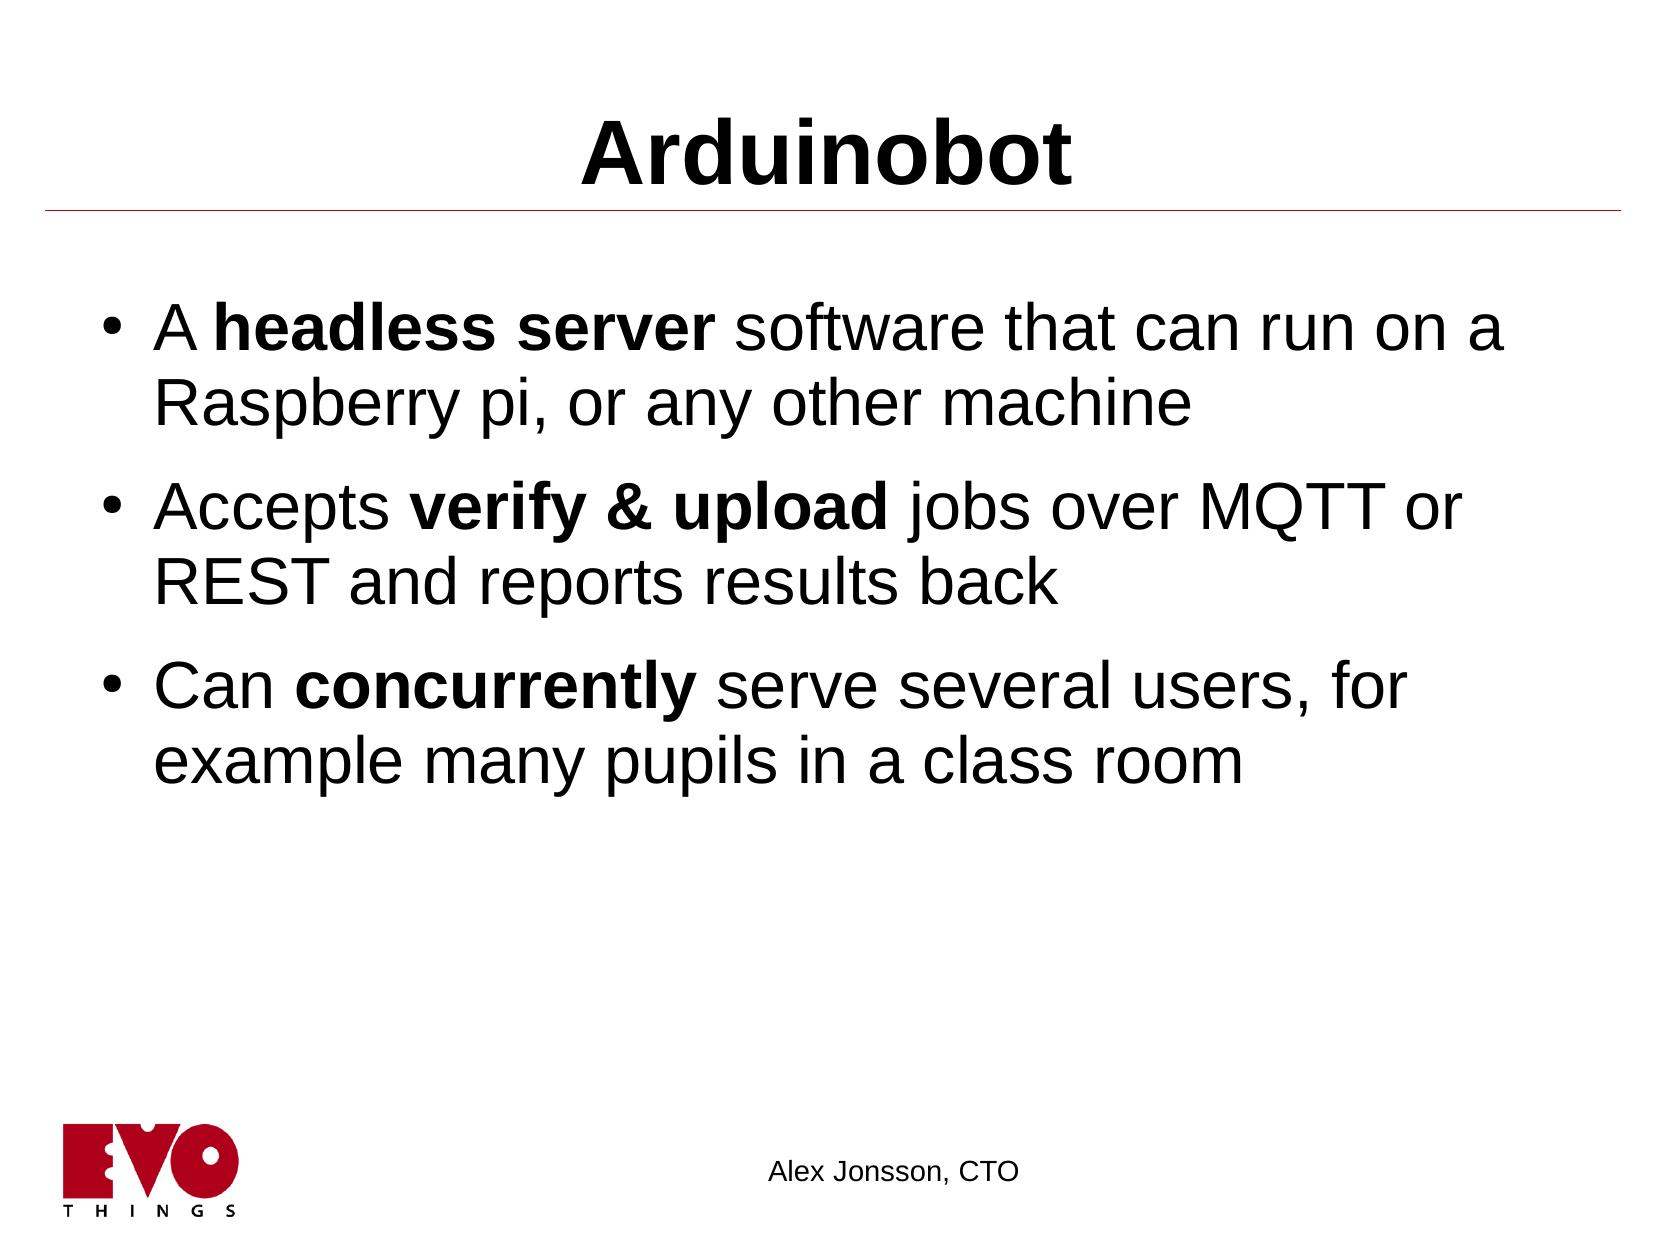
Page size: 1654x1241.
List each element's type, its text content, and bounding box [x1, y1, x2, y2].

picture [45, 1105, 256, 1241]
list A headless server software that can run on a Raspberry pi, or any other machine Accepts verify & upload jobs over MQTT or REST and reports results back Can concurrently serve several users, for example many pupils in a class room [82, 290, 1571, 1010]
title Arduinobot [82, 49, 1571, 257]
